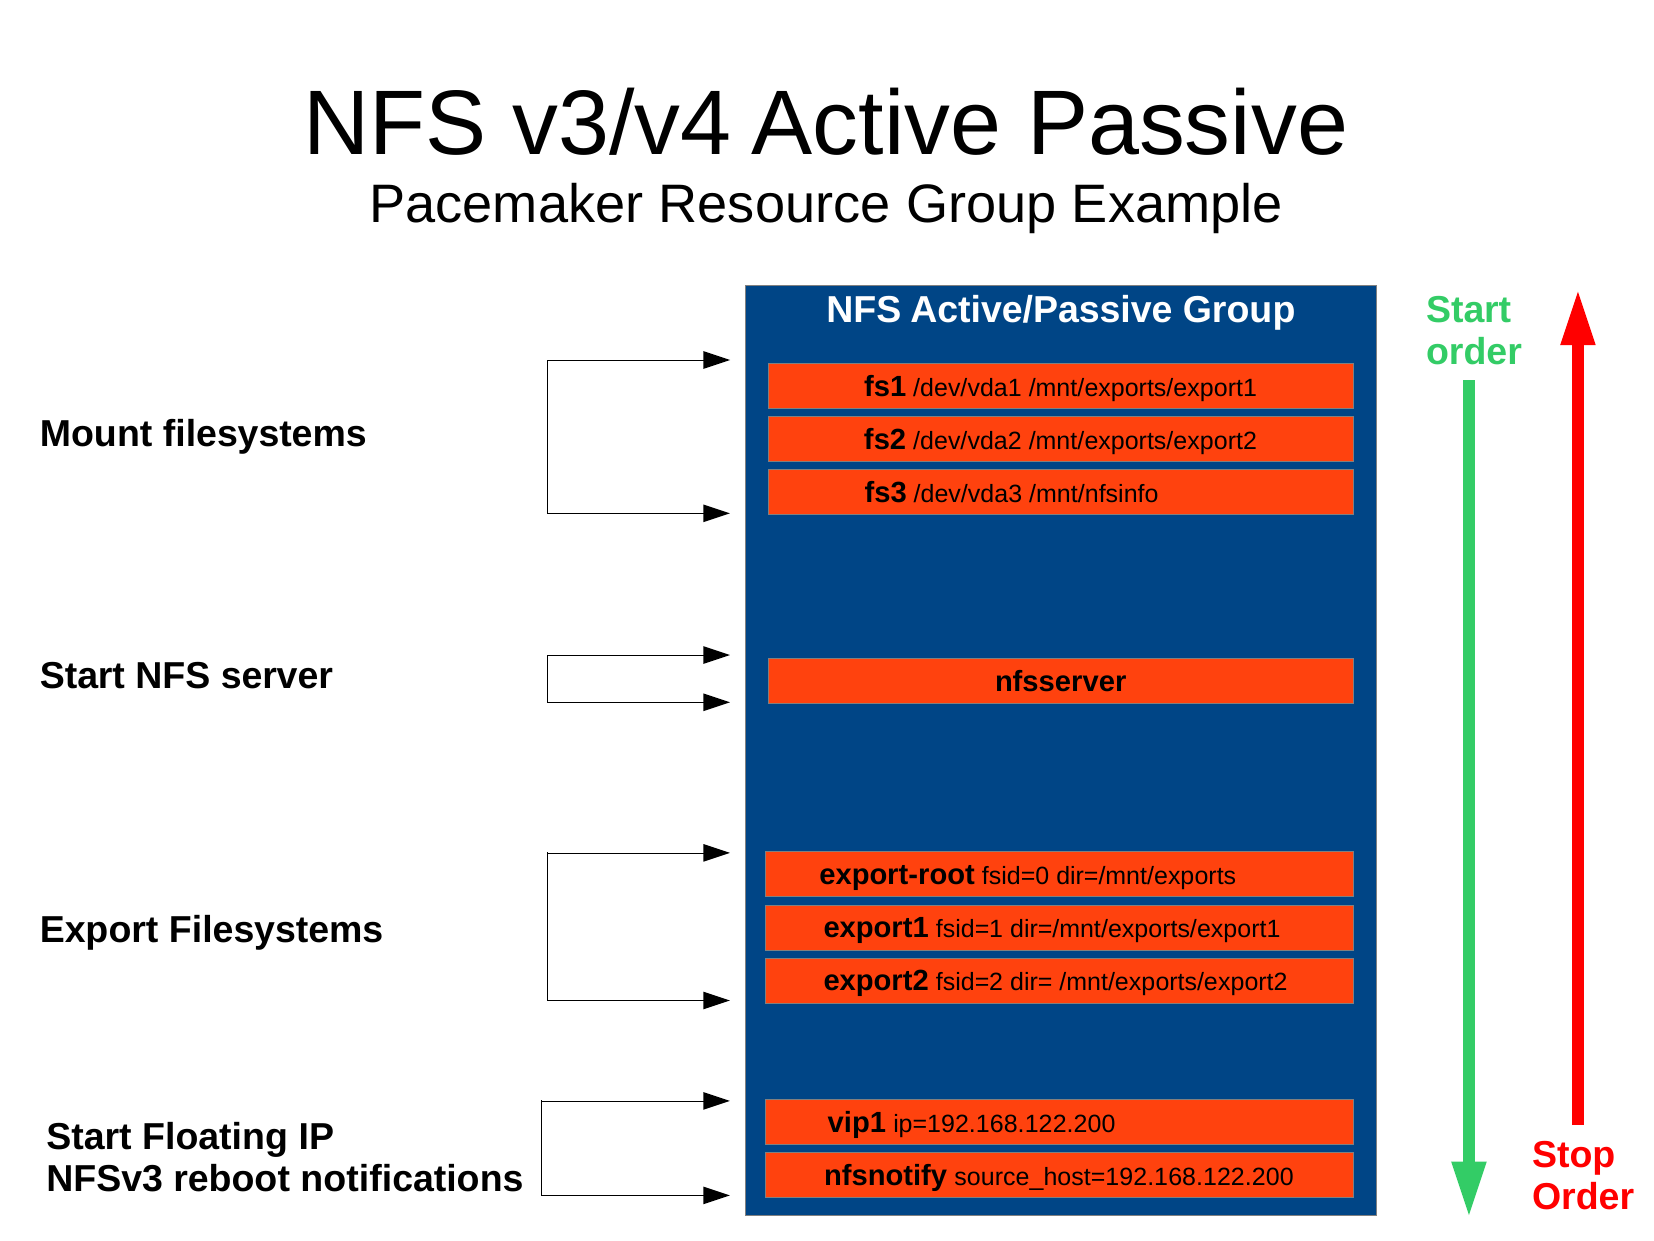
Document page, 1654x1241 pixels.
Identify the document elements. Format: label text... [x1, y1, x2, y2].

title NFS v3/v4 Active Passive Pacemaker Resource Group Example [82, 49, 1571, 257]
text_box Stop Order [1517, 1125, 1654, 1225]
text_box fs2 /dev/vda2 /mnt/exports/export2 [768, 416, 1354, 462]
text_box fs1 /dev/vda1 /mnt/exports/export1 [768, 363, 1354, 409]
text_box export-root fsid=0 dir=/mnt/exports [765, 851, 1354, 897]
text_box vip1 ip=192.168.122.200 [765, 1099, 1354, 1145]
text_box nfsnotify source_host=192.168.122.200 [765, 1152, 1354, 1198]
text_box Mount filesystems [25, 405, 548, 462]
text_box Export Filesystems [25, 901, 548, 958]
text_box export1 fsid=1 dir=/mnt/exports/export1 [765, 905, 1354, 951]
text_box NFS Active/Passive Group [745, 285, 1377, 1216]
text_box Start Floating IP NFSv3 reboot notifications [31, 1107, 555, 1207]
text_box nfsserver [768, 658, 1354, 704]
text_box Start order [1411, 281, 1542, 381]
text_box export2 fsid=2 dir= /mnt/exports/export2 [765, 958, 1354, 1004]
text_box fs3 /dev/vda3 /mnt/nfsinfo [768, 469, 1354, 515]
text_box Start NFS server [25, 647, 548, 704]
